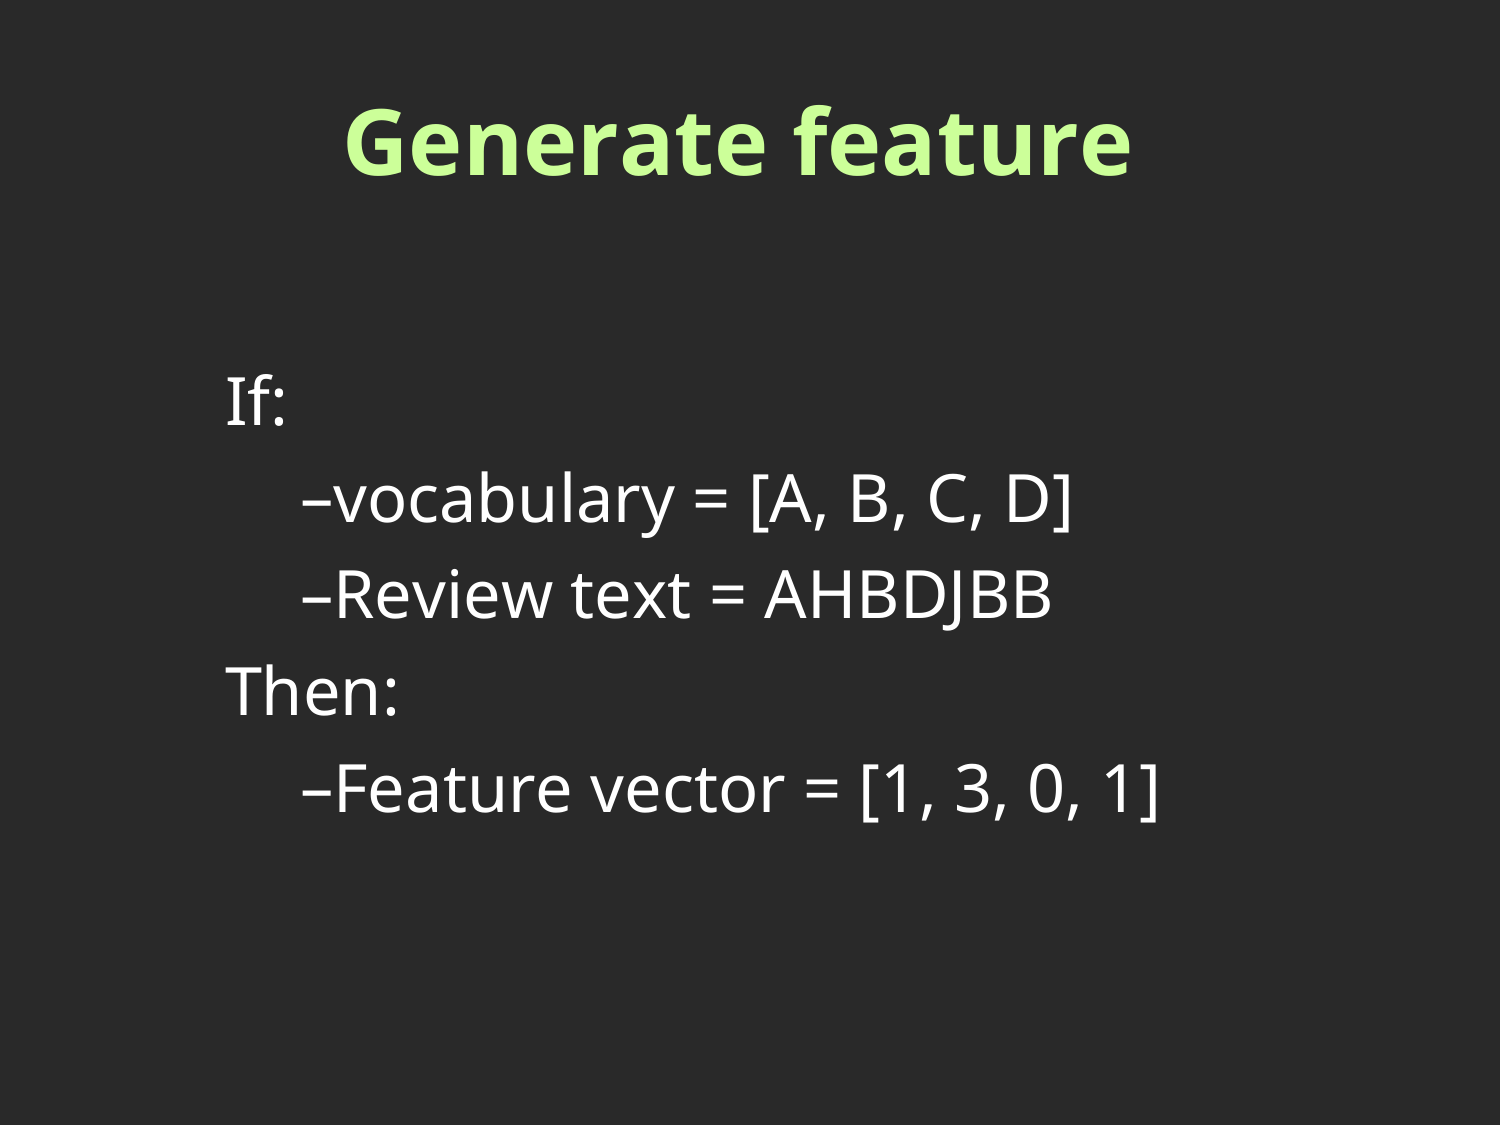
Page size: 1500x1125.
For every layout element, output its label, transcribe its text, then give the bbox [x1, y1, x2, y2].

title Generate feature [75, 45, 1426, 233]
subtitle If: vocabulary = [A, B, C, D] Review text = AHBDJBB Then: Feature vector = [1, 3, 0, 1] [225, 262, 1366, 1116]
